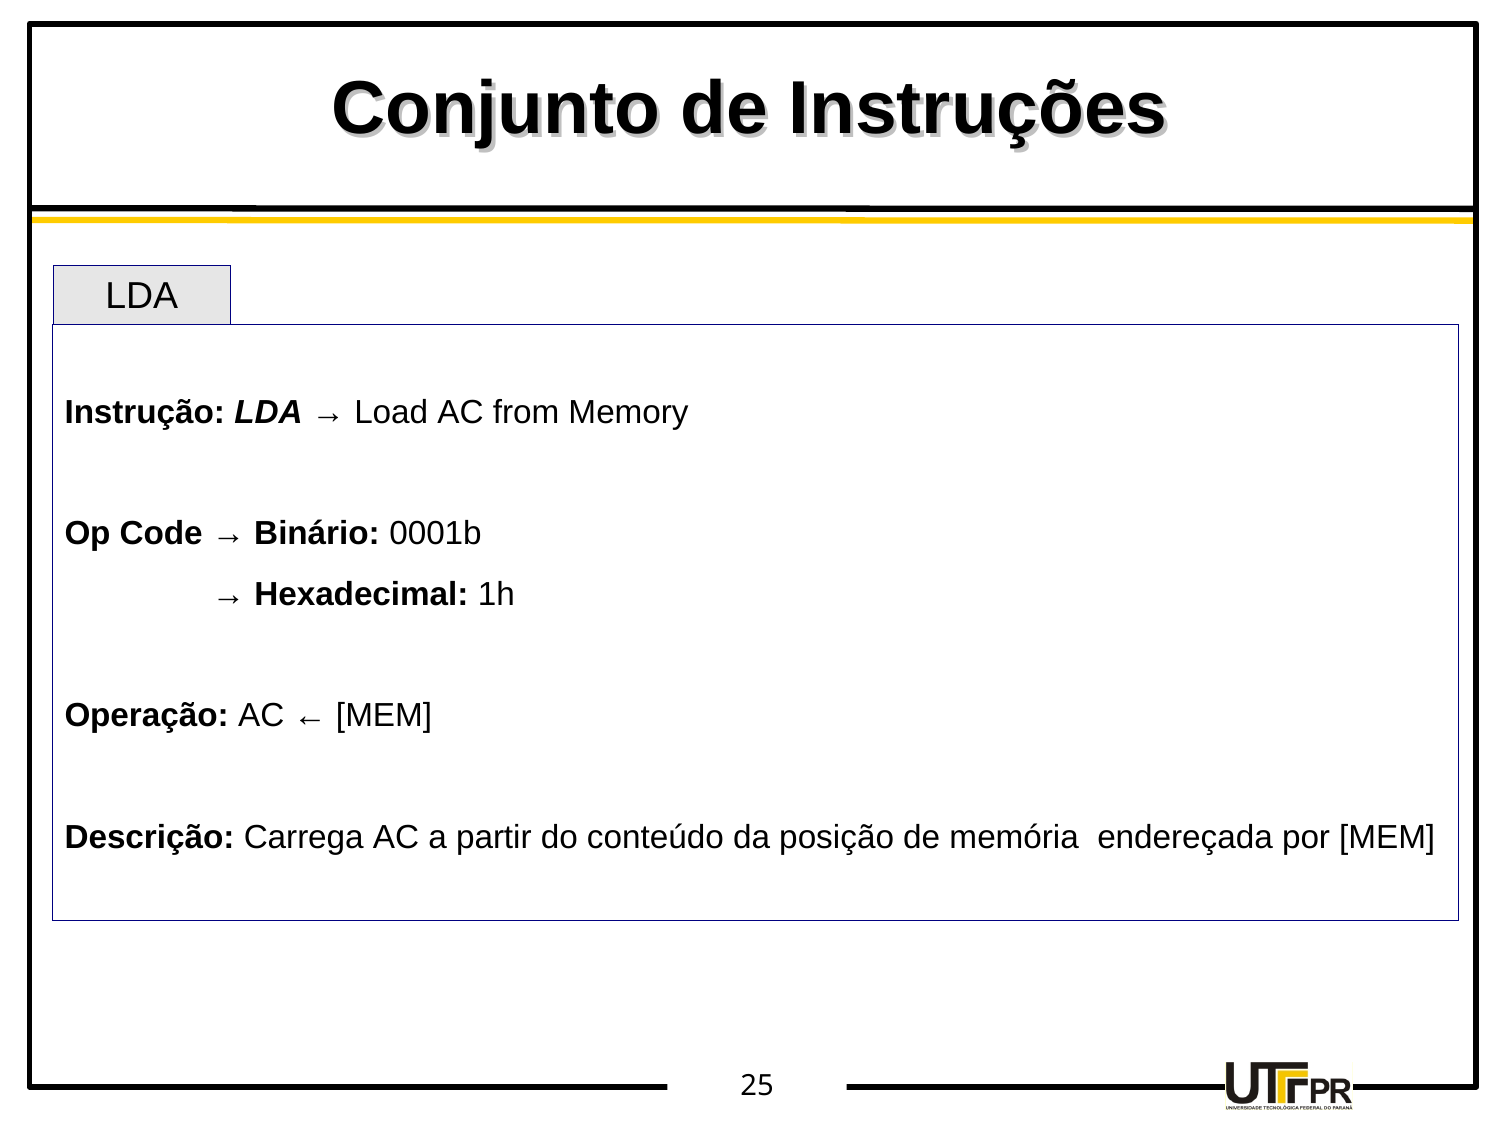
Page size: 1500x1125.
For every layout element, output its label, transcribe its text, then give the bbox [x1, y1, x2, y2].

title Conjunto de Instruções [41, 65, 1459, 159]
picture [1225, 1062, 1353, 1110]
text_box LDA [53, 265, 231, 325]
text_box Instrução: LDA → Load AC from Memory Op Code → Binário: 0001b → Hexadecimal: 1h Operação: AC ← [MEM] Descrição: Carrega AC a partir do conteúdo da posição de memória endereçada por [MEM] [52, 324, 1459, 921]
